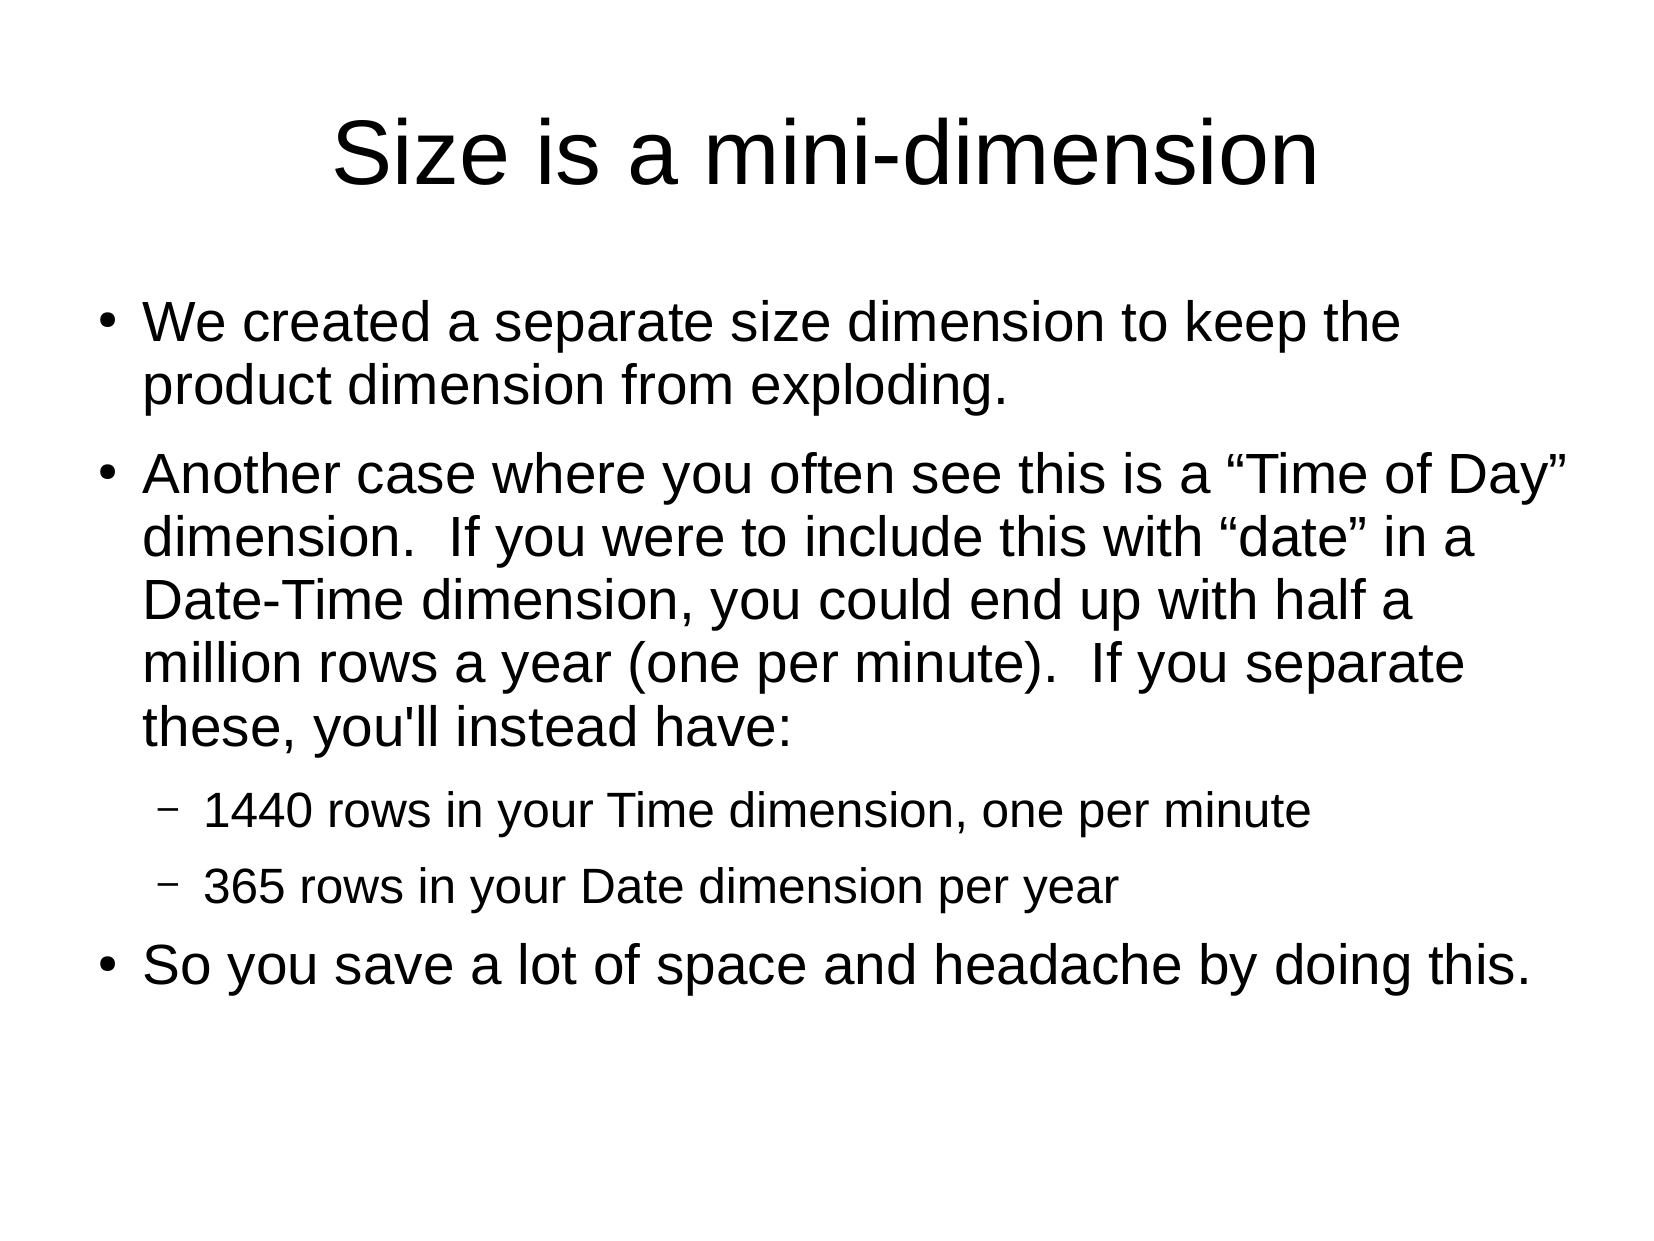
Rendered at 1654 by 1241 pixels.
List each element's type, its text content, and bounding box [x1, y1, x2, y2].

title Size is a mini-dimension [82, 49, 1571, 257]
list We created a separate size dimension to keep the product dimension from exploding. Another case where you often see this is a “Time of Day” dimension. If you were to include this with “date” in a Date-Time dimension, you could end up with half a million rows a year (one per minute). If you separate these, you'll instead have: 1440 rows in your Time dimension, one per minute 365 rows in your Date dimension per year So you save a lot of space and headache by doing this. [82, 290, 1571, 1010]
